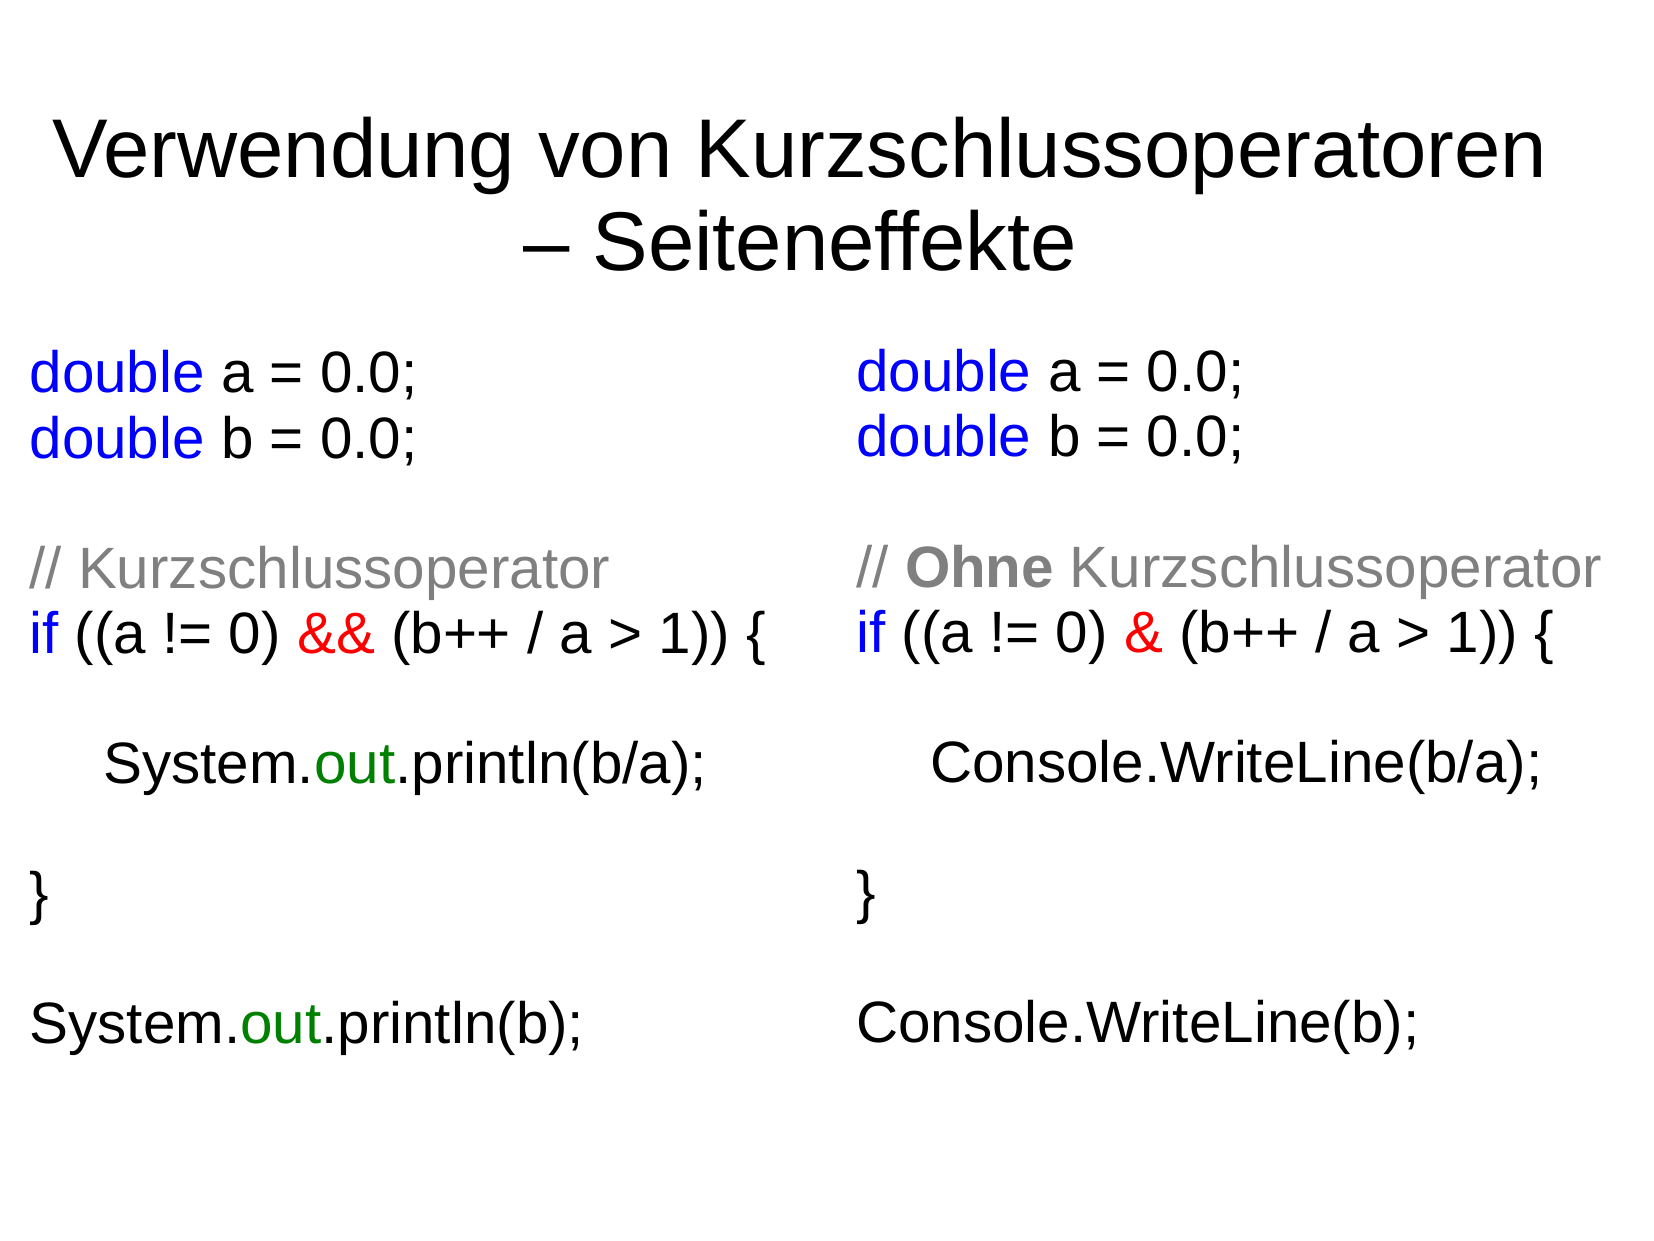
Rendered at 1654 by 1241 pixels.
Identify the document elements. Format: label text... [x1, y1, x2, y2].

text_box double a = 0.0; double b = 0.0; // Ohne Kurzschlussoperator if ((a != 0) & (b++ / a > 1)) { Console.WriteLine(b/a); } Console.WriteLine(b); [856, 336, 1636, 1123]
text_box double a = 0.0; double b = 0.0; // Kurzschlussoperator if ((a != 0) && (b++ / a > 1)) { System.out.println(b/a); } System.out.println(b); [29, 340, 768, 1131]
title Verwendung von Kurzschlussoperatoren – Seiteneffekte [29, 47, 1571, 343]
